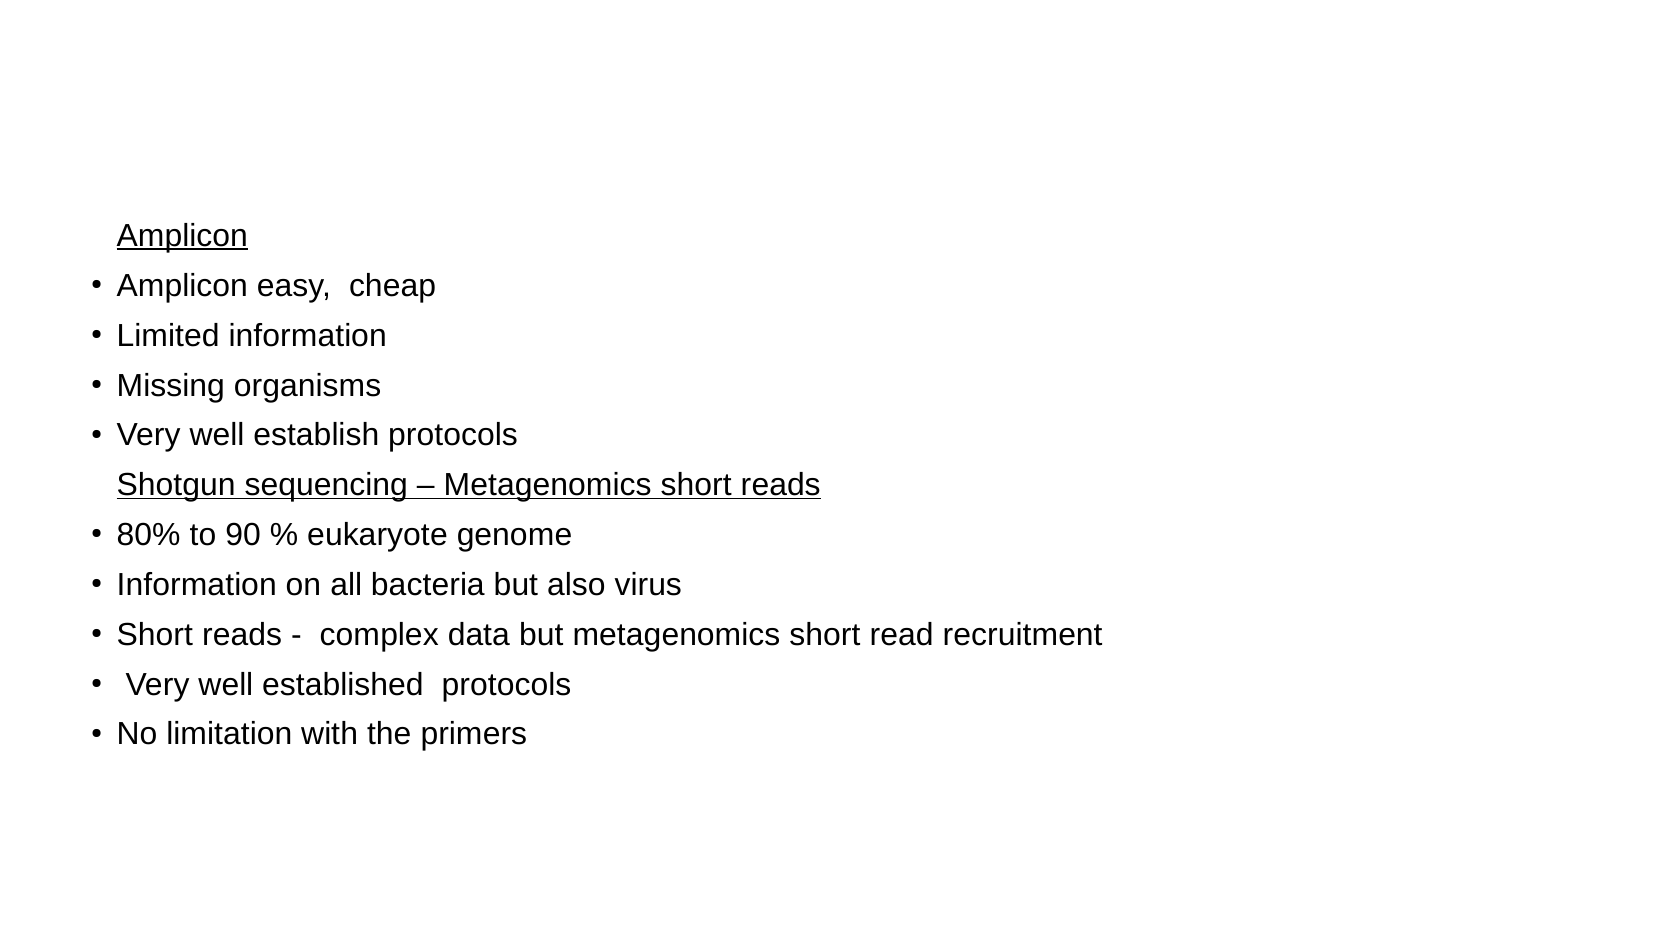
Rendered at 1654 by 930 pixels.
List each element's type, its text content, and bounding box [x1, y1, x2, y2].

list Amplicon Amplicon easy, cheap Limited information Missing organisms Very well establish protocols Shotgun sequencing – Metagenomics short reads 80% to 90 % eukaryote genome Information on all bacteria but also virus Short reads - complex data but metagenomics short read recruitment Very well established protocols No limitation with the primers [82, 217, 1571, 757]
